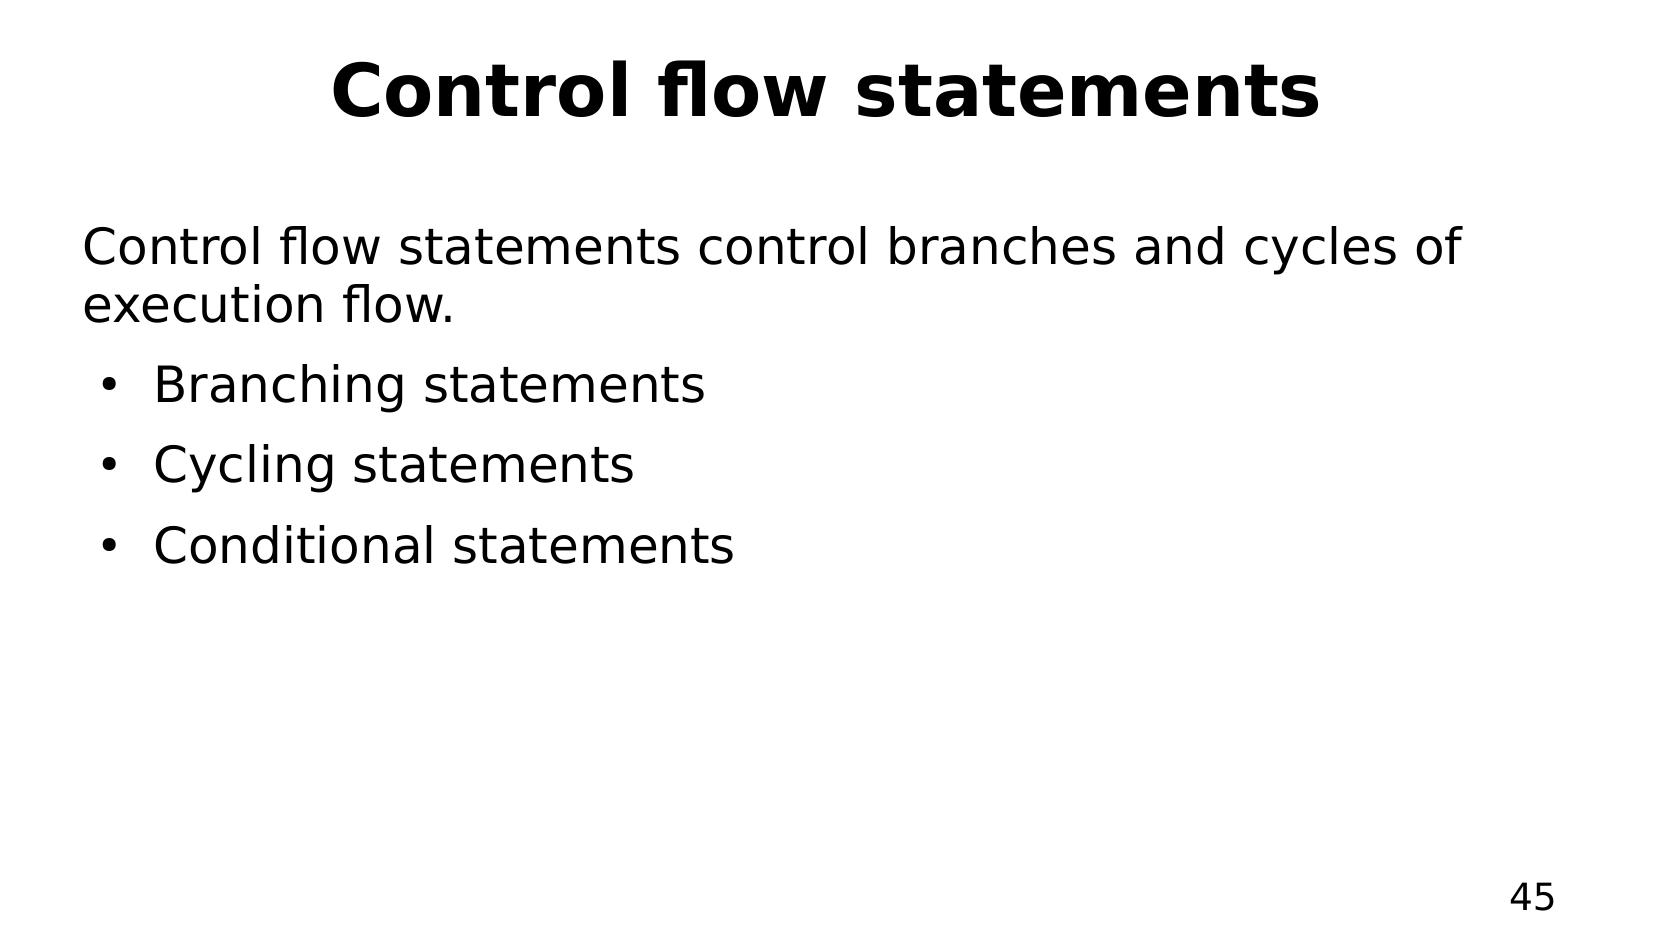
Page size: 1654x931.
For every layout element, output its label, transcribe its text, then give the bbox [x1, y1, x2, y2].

list Control flow statements control branches and cycles of execution flow. Branching statements Cycling statements Conditional statements [82, 217, 1538, 758]
title Control flow statements [82, 37, 1571, 147]
